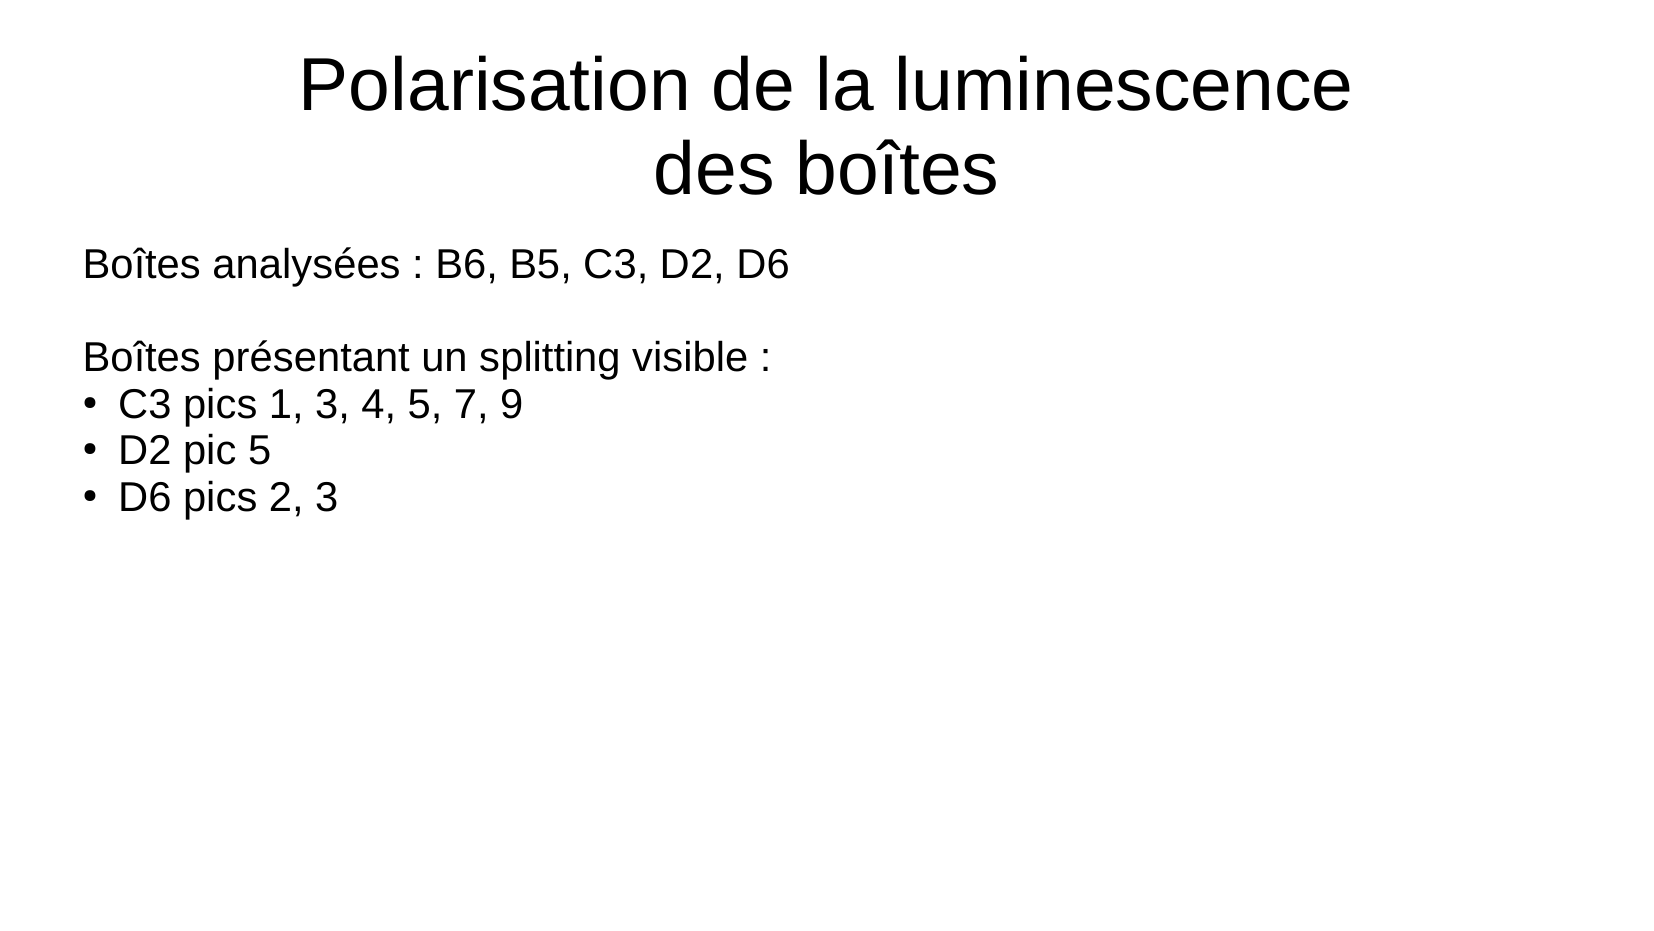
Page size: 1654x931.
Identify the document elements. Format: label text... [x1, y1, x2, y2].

title Polarisation de la luminescence des boîtes [82, 42, 1571, 211]
subtitle Boîtes analysées : B6, B5, C3, D2, D6 Boîtes présentant un splitting visible : C3 pics 1, 3, 4, 5, 7, 9 D2 pic 5 D6 pics 2, 3 [82, 241, 1571, 781]
